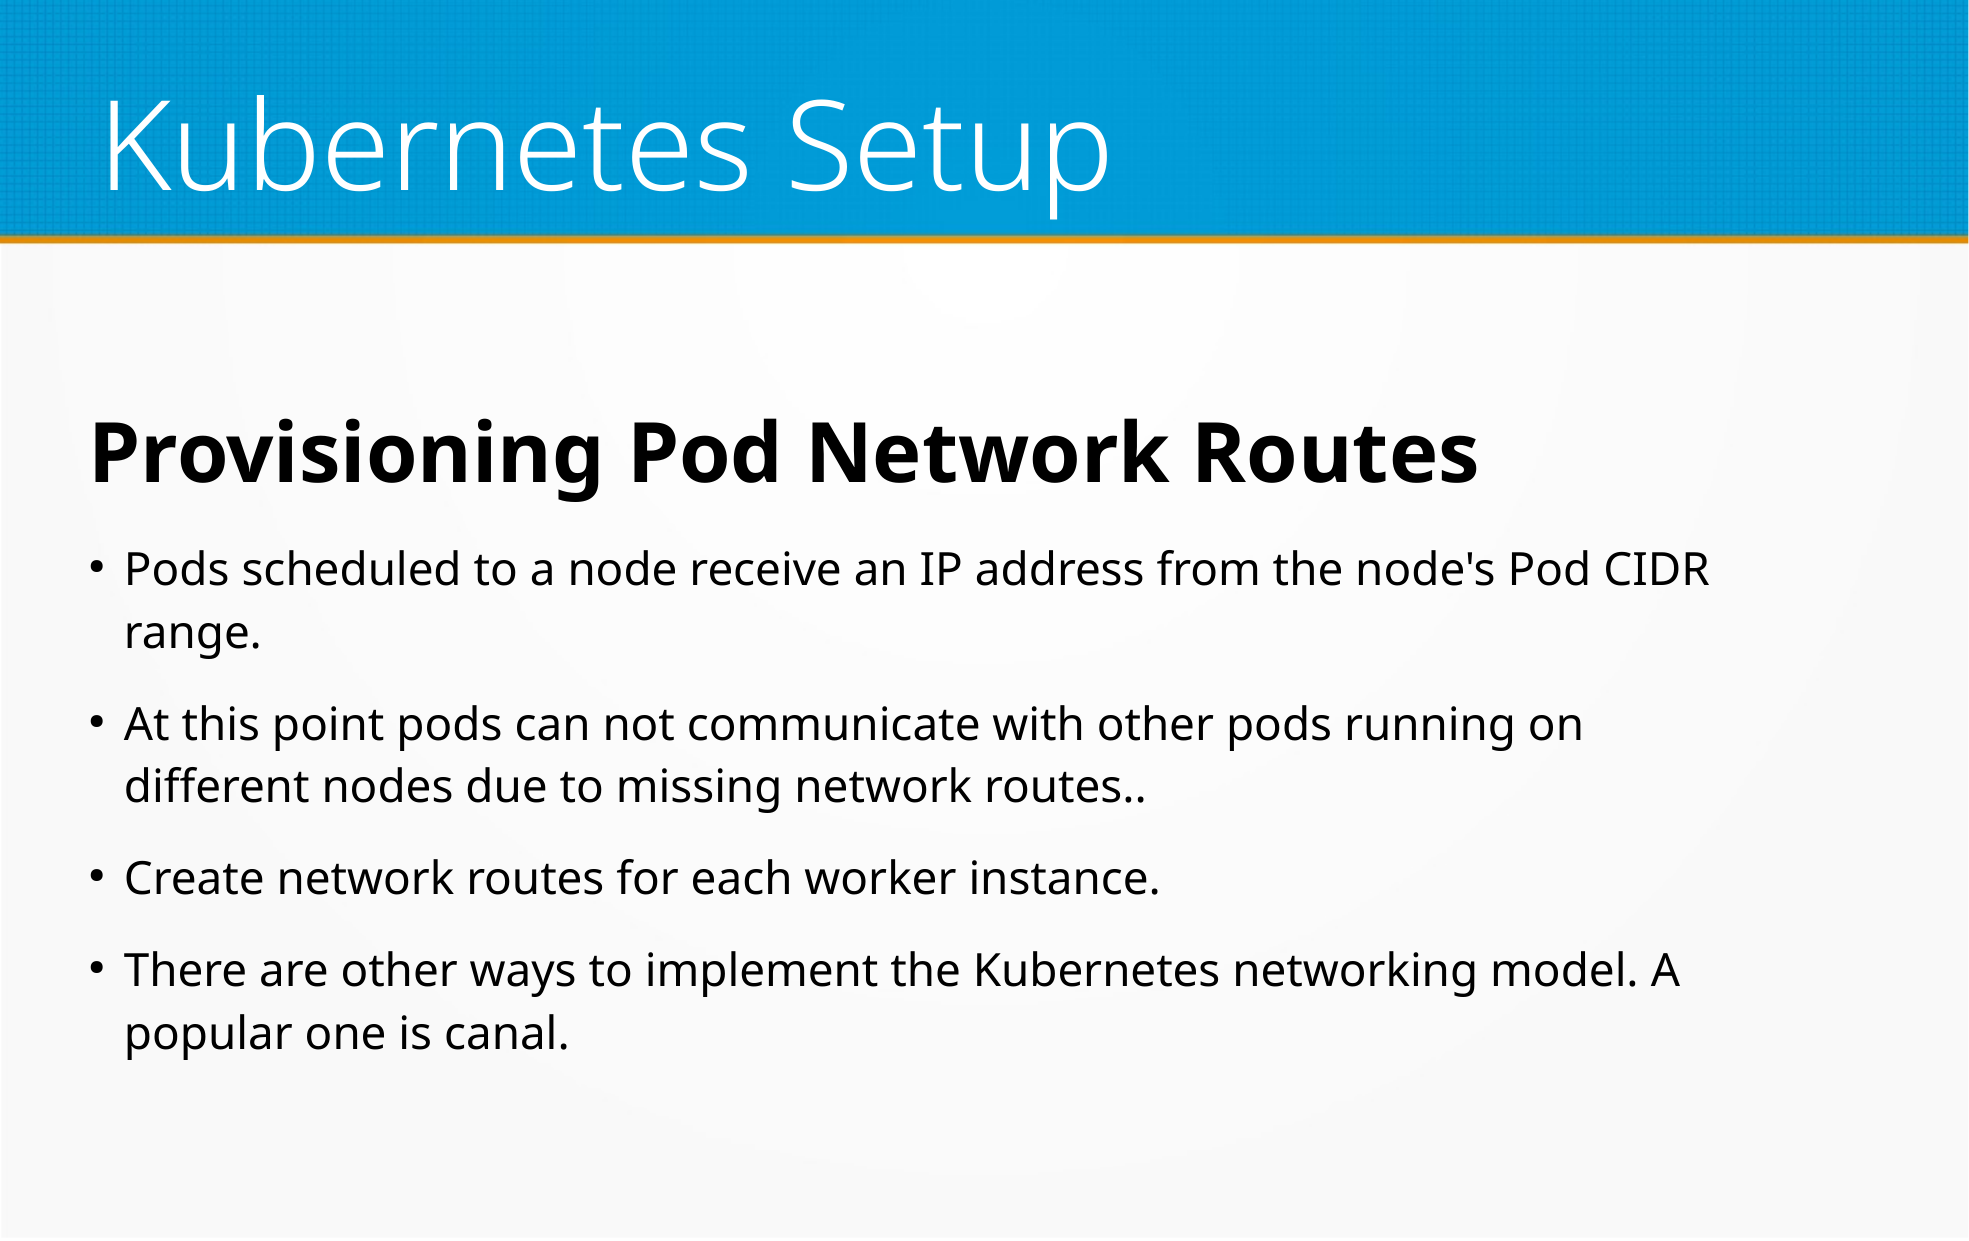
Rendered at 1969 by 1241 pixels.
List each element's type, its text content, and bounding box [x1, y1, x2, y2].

text_box Provisioning Pod Network Routes Pods scheduled to a node receive an IP address from the node's Pod CIDR range. At this point pods can not communicate with other pods running on different nodes due to missing network routes.. Create network routes for each worker instance. There are other ways to implement the Kubernetes networking model. A popular one is canal. [82, 293, 1772, 1163]
title Kubernetes Setup [98, 19, 1870, 227]
picture [0, 233, 1969, 1241]
